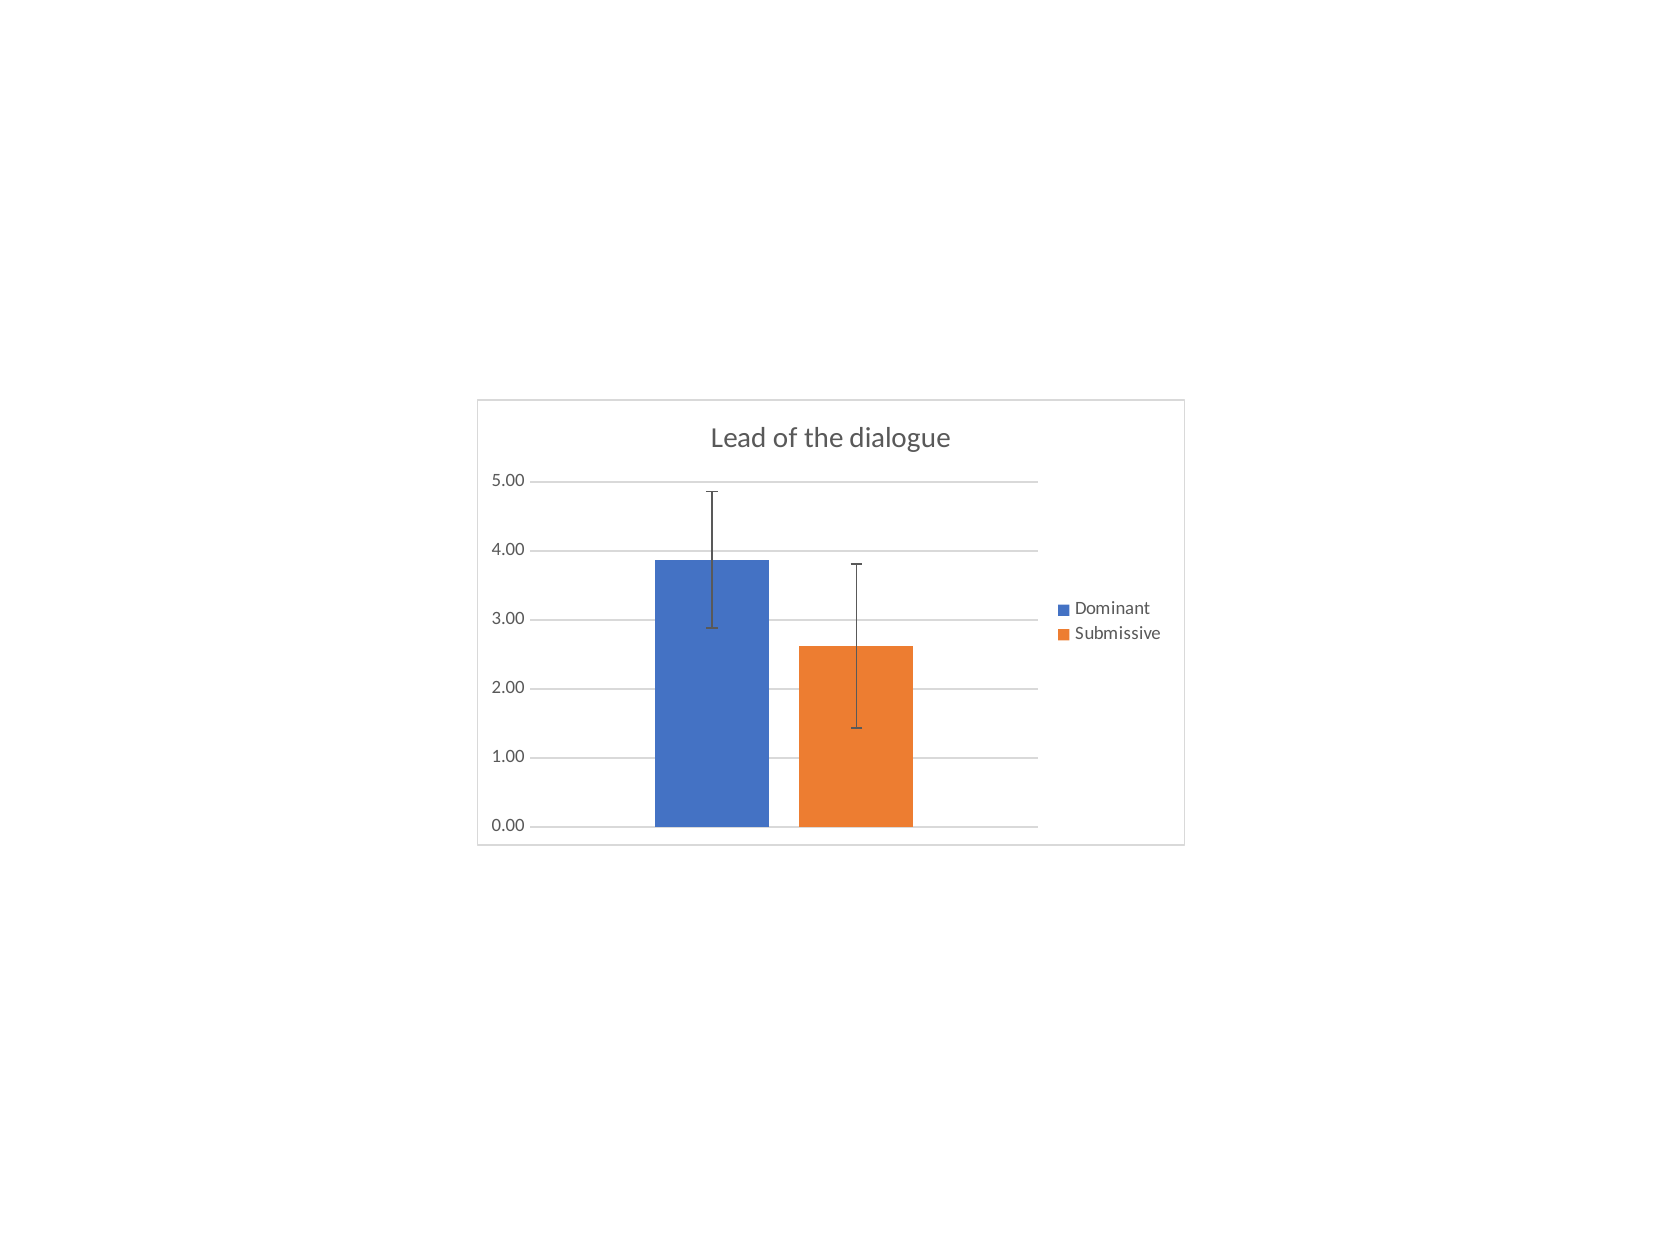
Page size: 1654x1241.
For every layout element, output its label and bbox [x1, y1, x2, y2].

chart [476, 399, 1186, 846]
